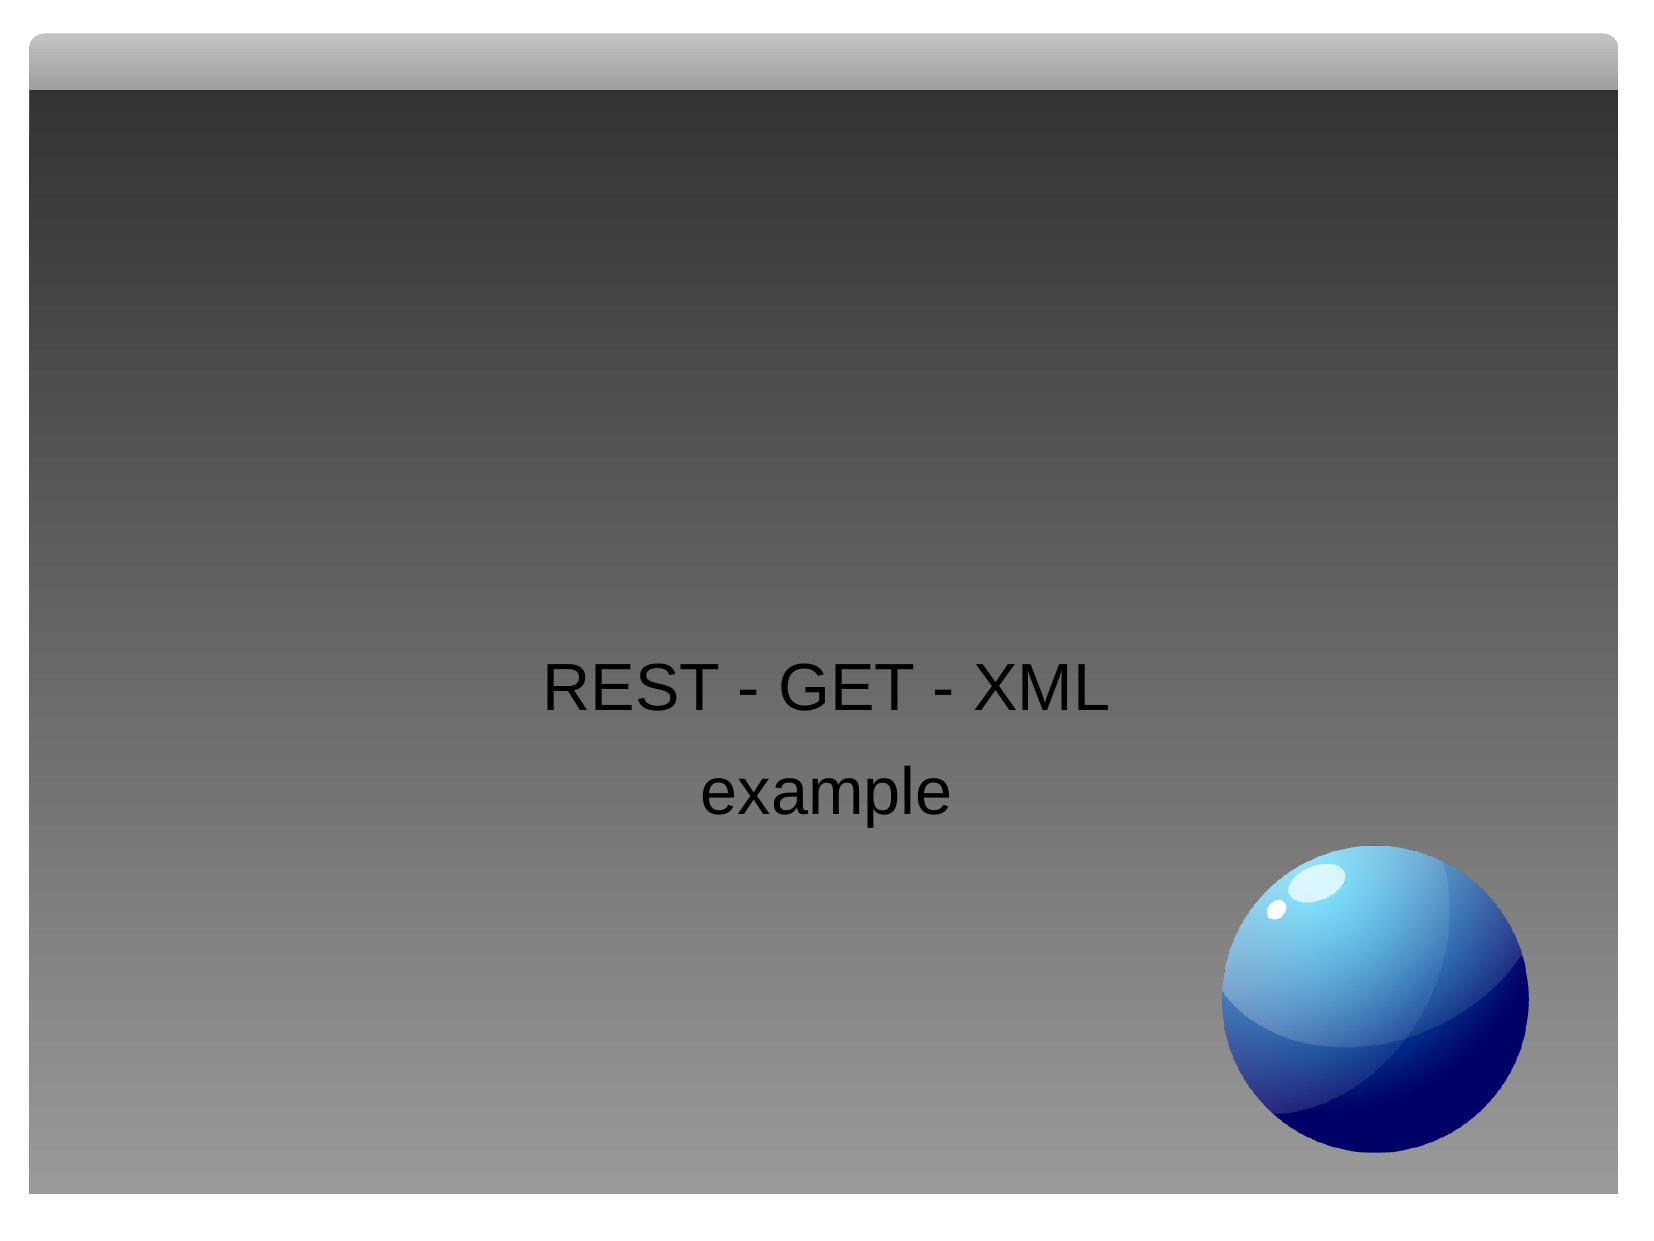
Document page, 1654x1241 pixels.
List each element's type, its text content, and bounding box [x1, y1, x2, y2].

picture [1190, 826, 1560, 1172]
list REST - GET - XML example [247, 649, 1407, 966]
